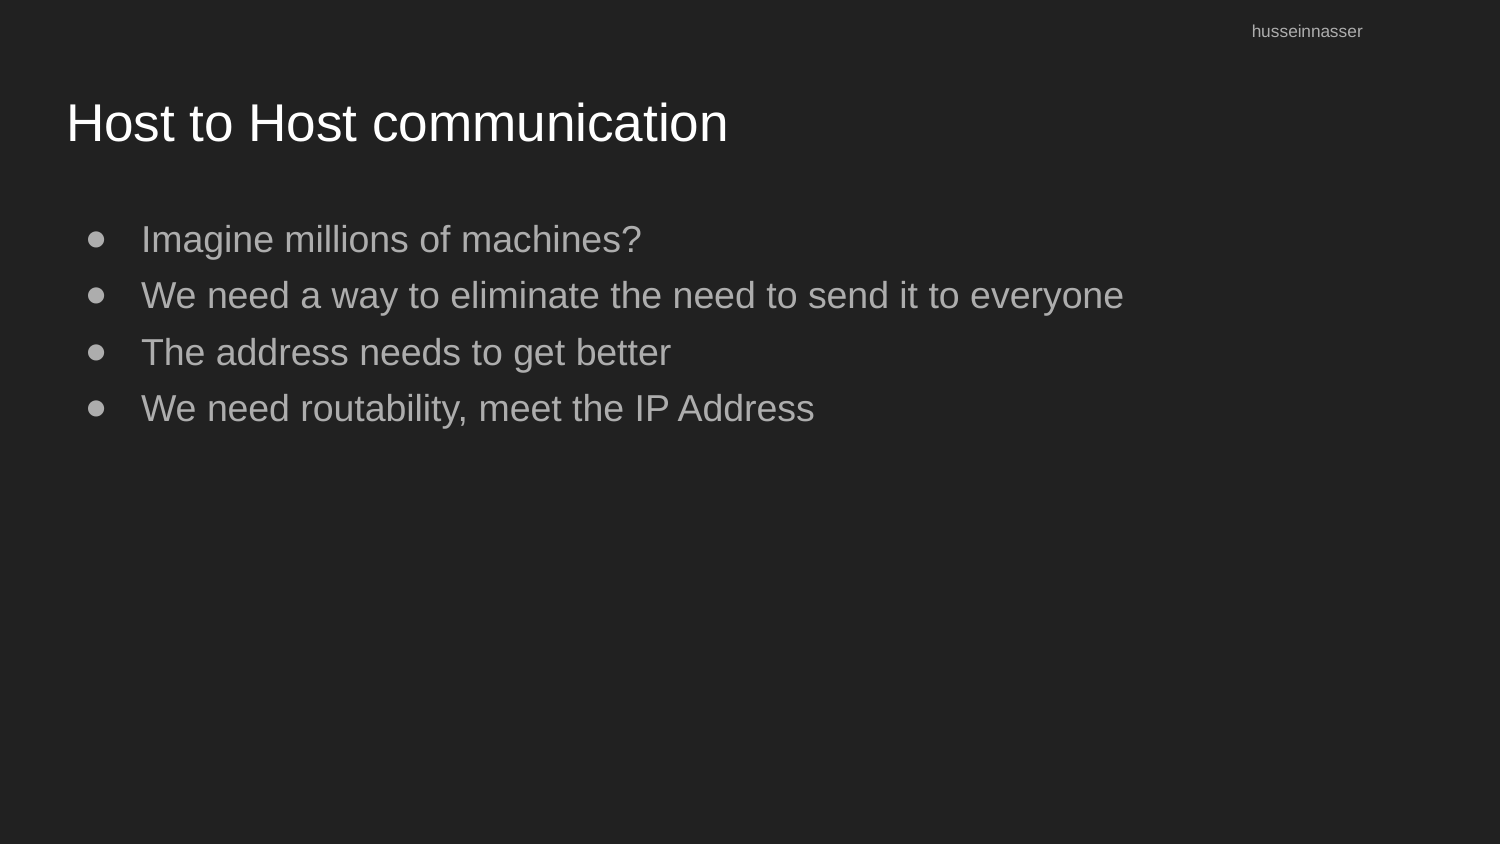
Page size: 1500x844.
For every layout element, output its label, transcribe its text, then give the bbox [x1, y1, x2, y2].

subtitle husseinnasser [1236, 11, 1492, 53]
title Host to Host communication [51, 72, 1449, 167]
list Imagine millions of machines? We need a way to eliminate the need to send it to everyone The address needs to get better We need routability, meet the IP Address [51, 189, 1449, 734]
